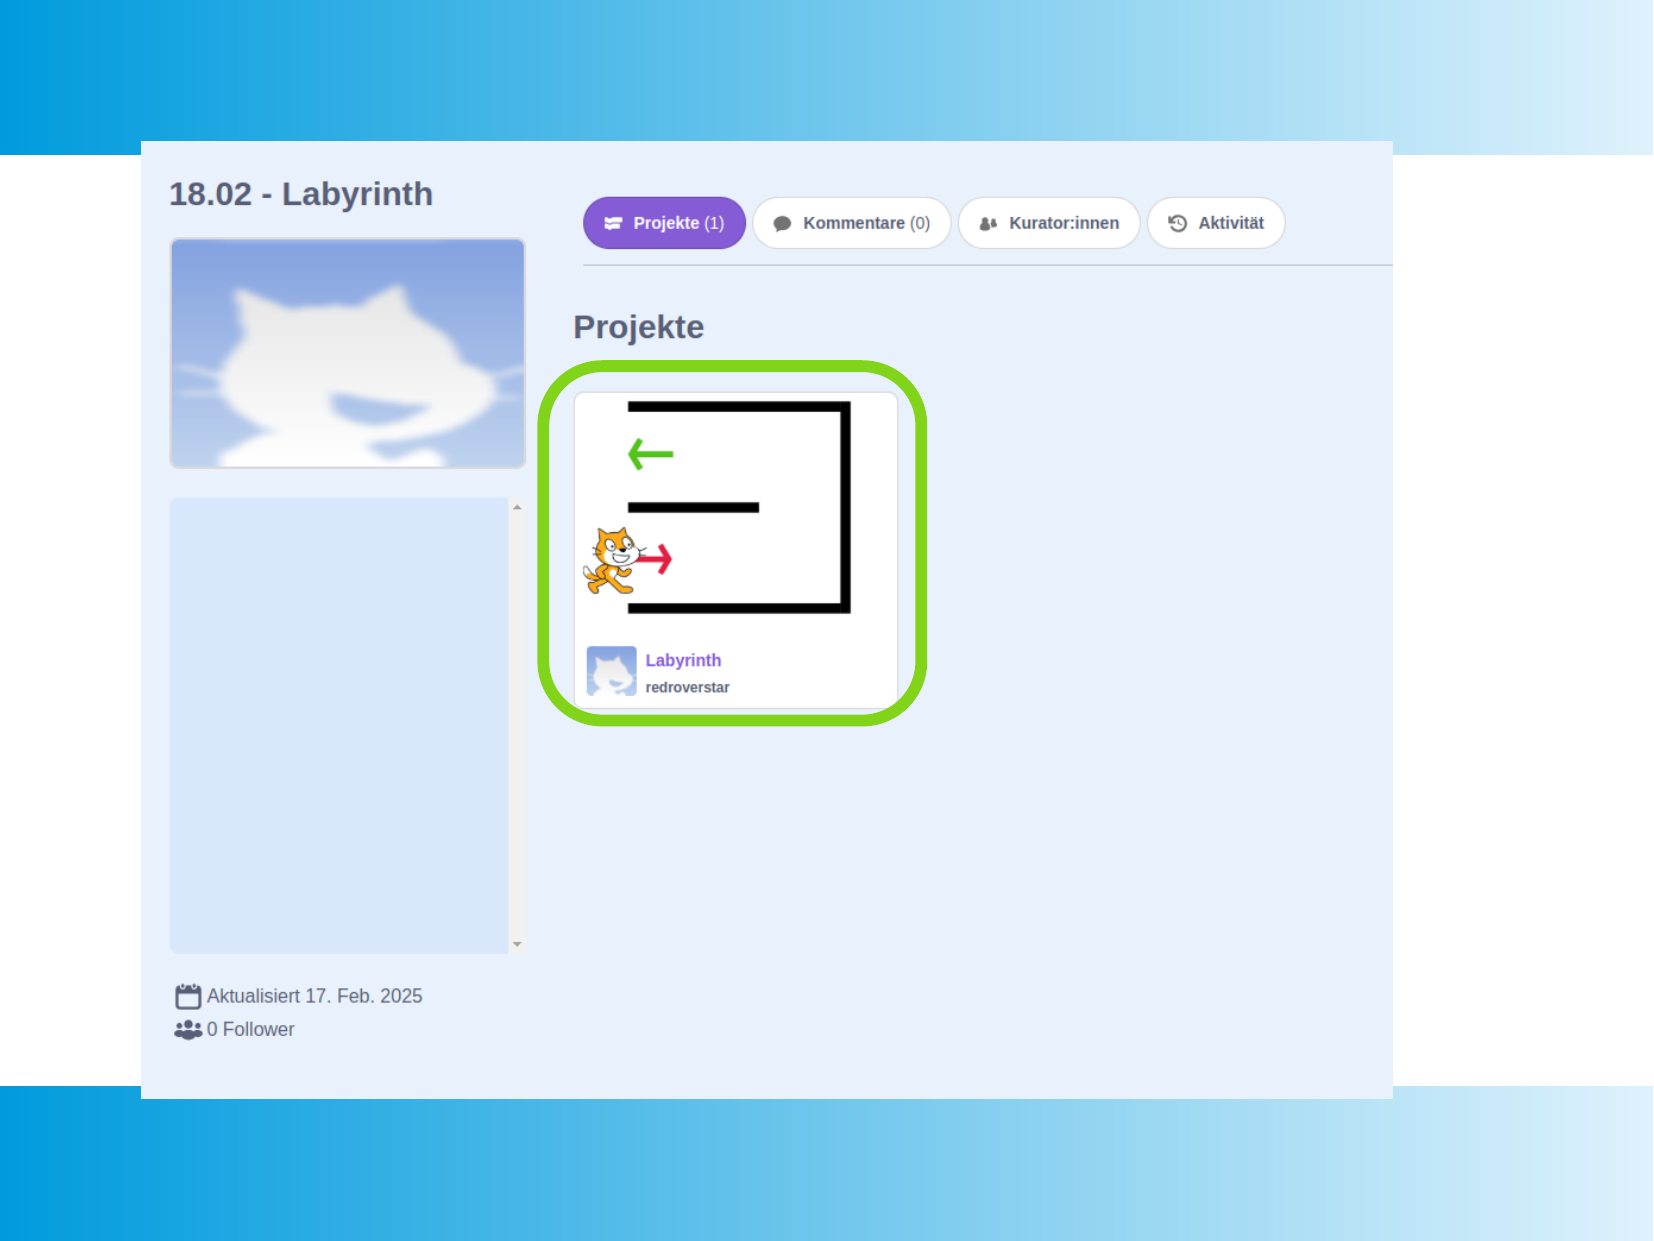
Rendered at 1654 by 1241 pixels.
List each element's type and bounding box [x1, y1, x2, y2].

picture [139, 0, 1393, 1241]
